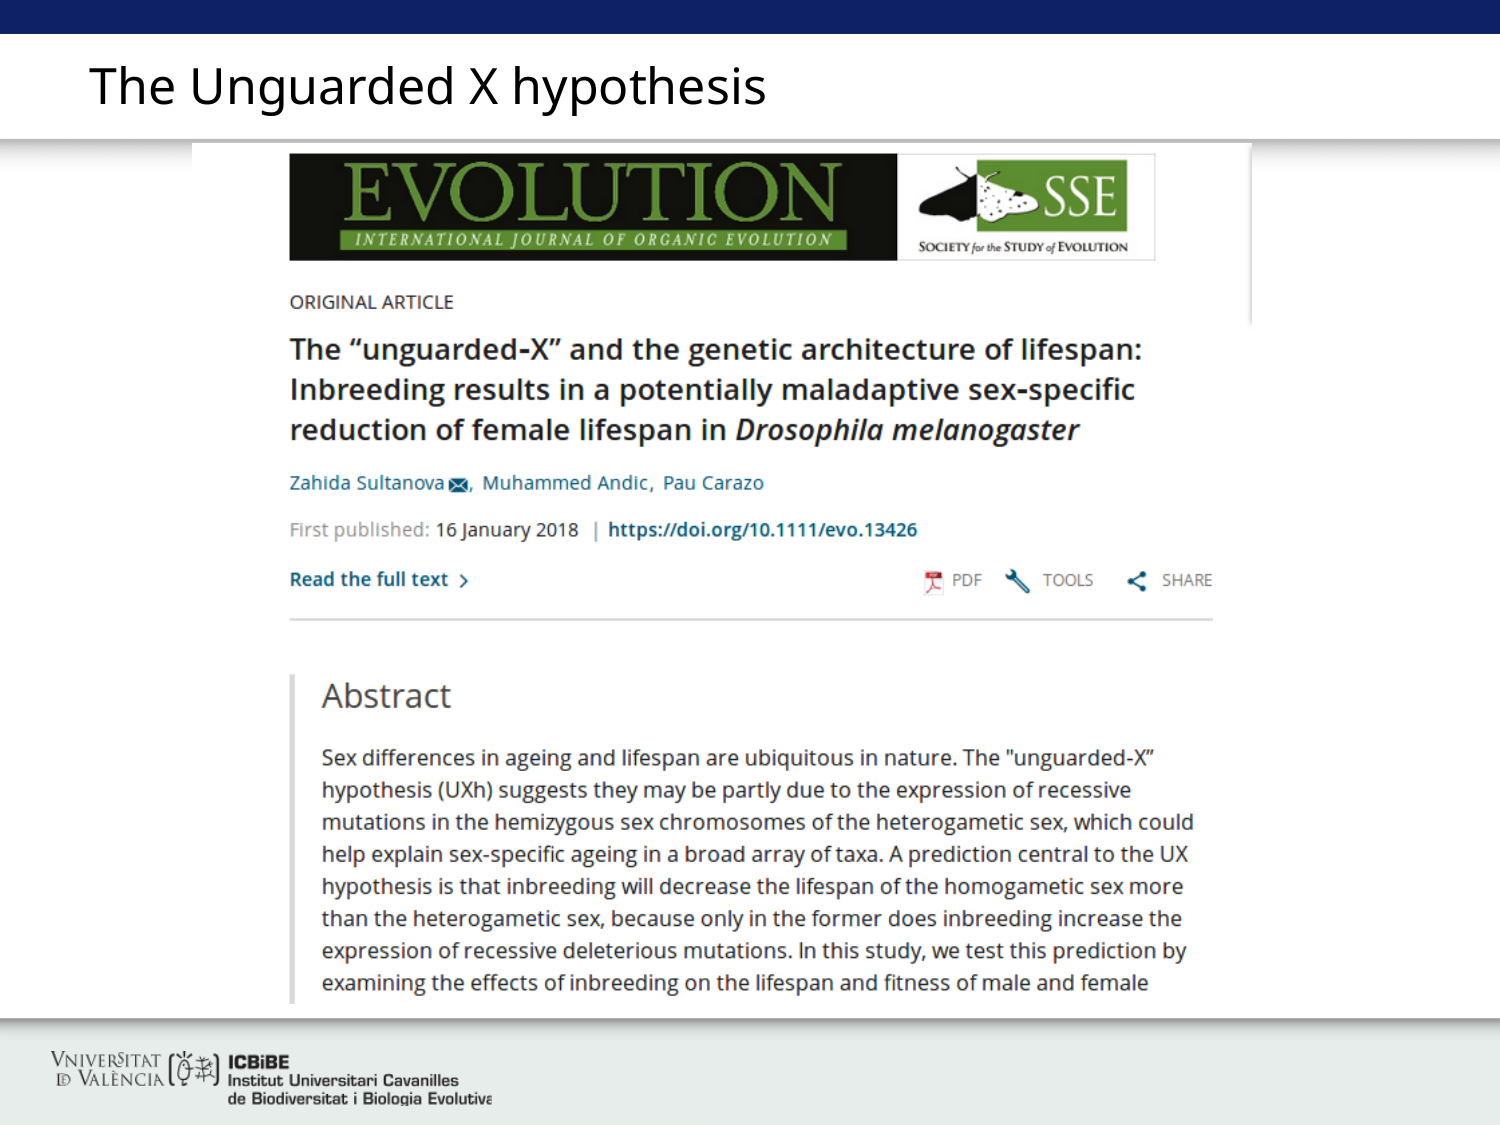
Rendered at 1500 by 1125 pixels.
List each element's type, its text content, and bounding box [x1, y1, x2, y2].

picture [0, 1018, 1500, 1125]
list The Unguarded X hypothesis [75, 47, 922, 110]
picture [0, 0, 1500, 1004]
